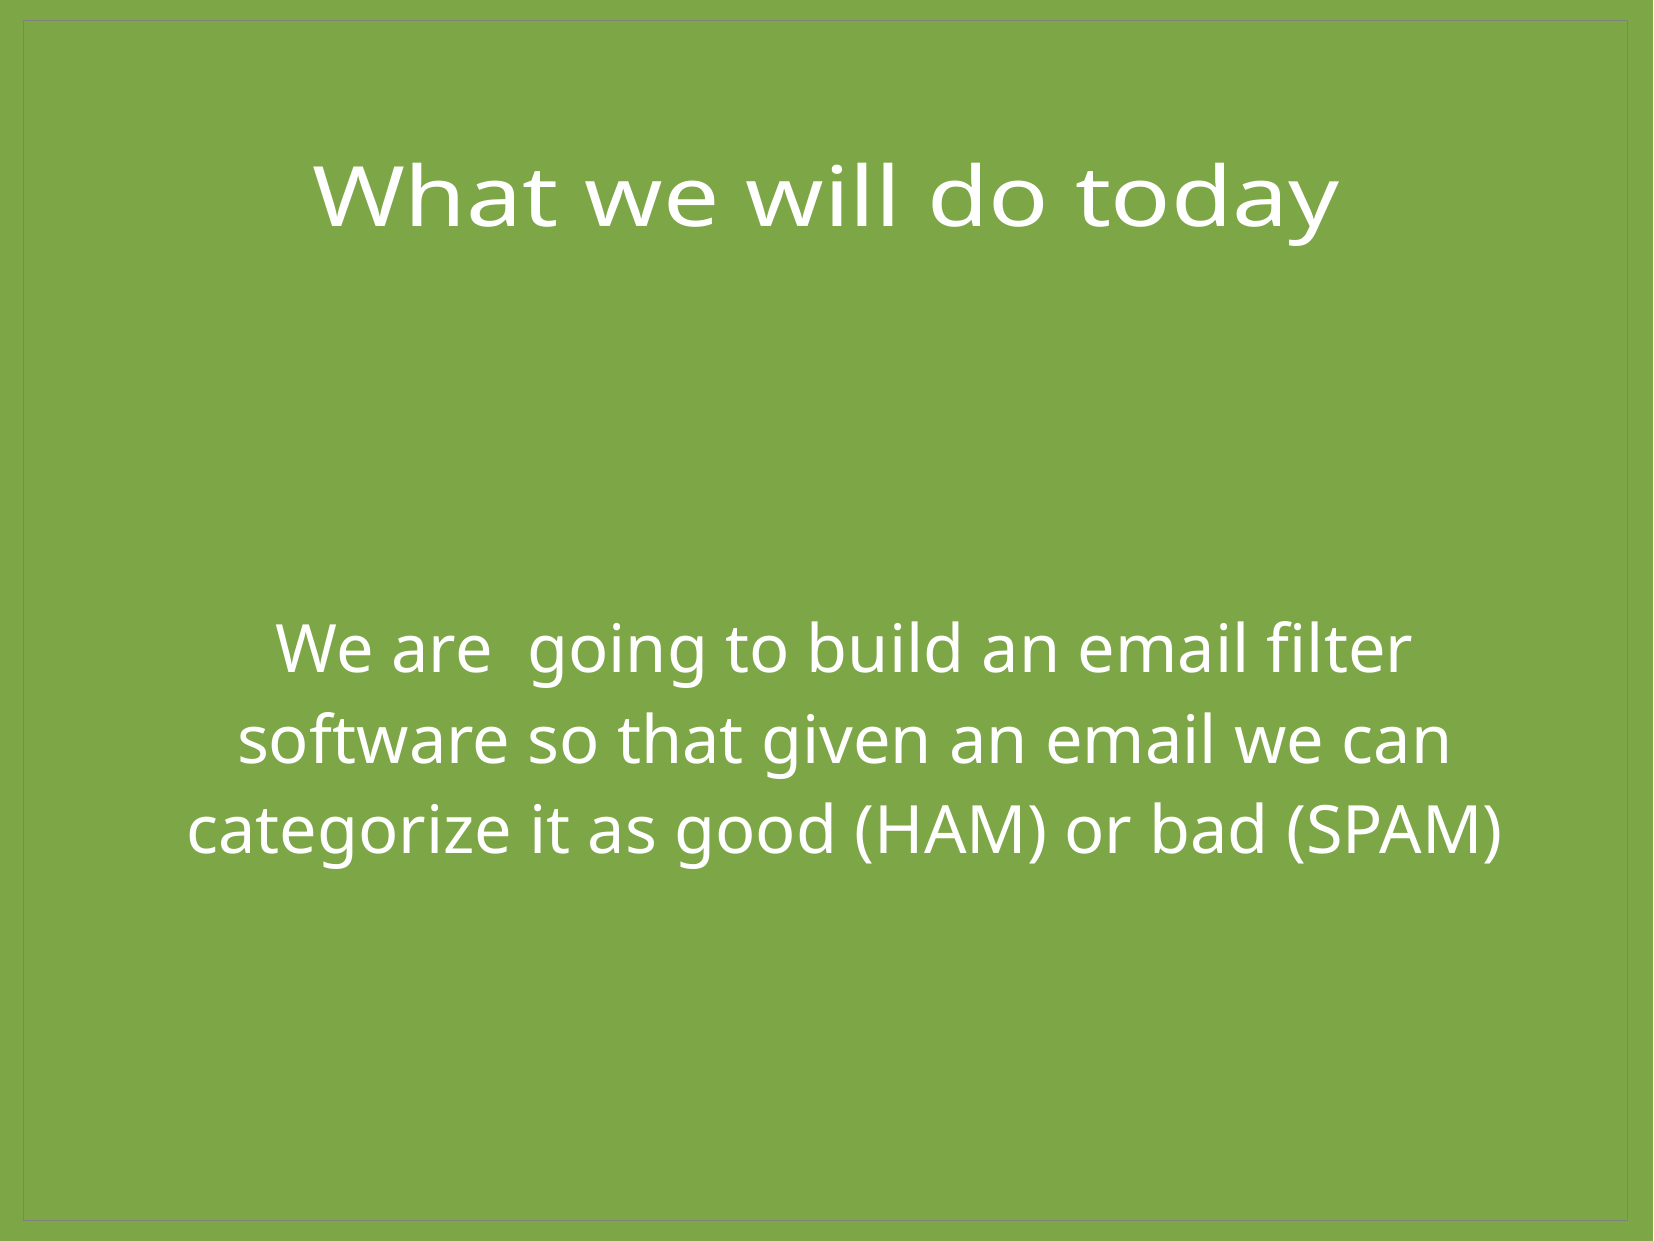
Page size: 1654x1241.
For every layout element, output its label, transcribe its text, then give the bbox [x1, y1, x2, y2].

list We are going to build an email filter software so that given an email we can categorize it as good (HAM) or bad (SPAM) [82, 290, 1538, 1010]
title What we will do today [82, 90, 1571, 298]
text_box [23, 20, 1628, 1221]
